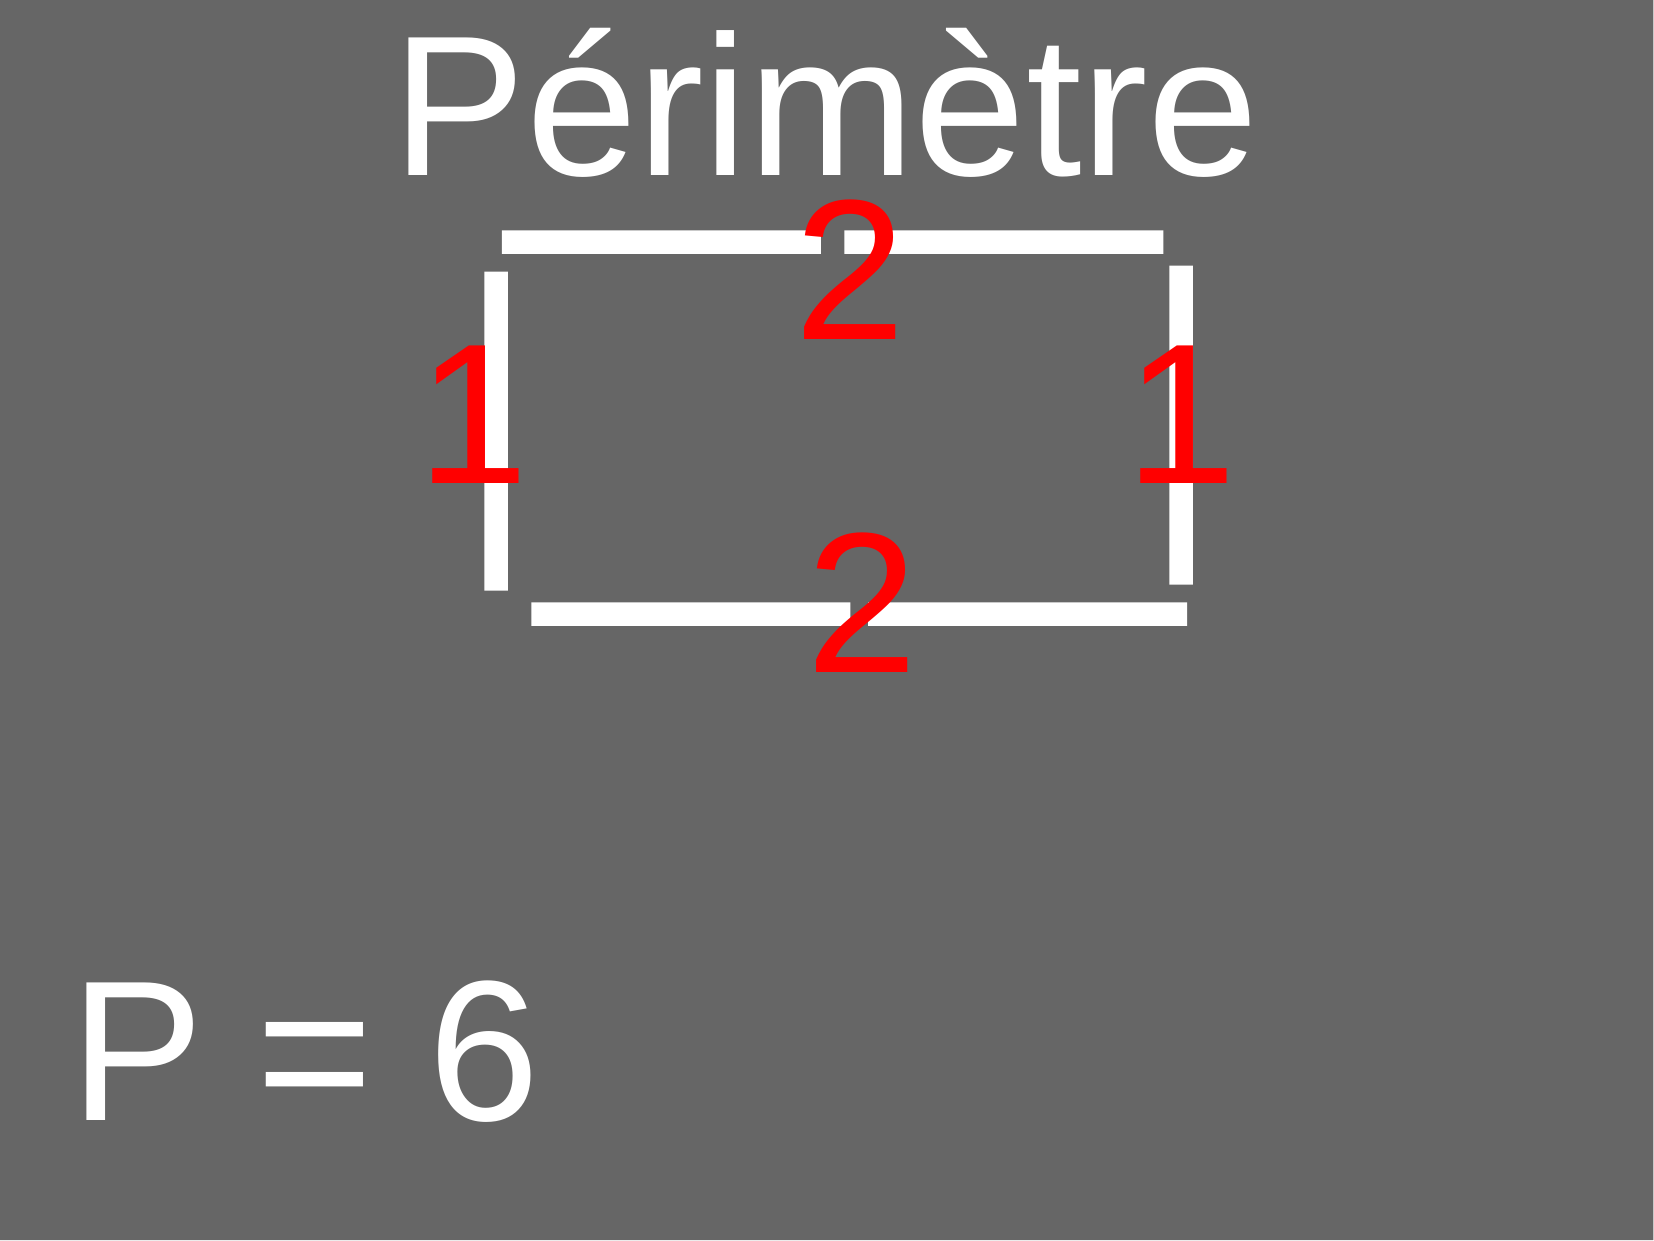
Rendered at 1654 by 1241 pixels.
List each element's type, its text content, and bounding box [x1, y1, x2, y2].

title Périmètre [353, 0, 1300, 237]
text_box 2 [779, 151, 921, 390]
text_box [0, 0, 1654, 1241]
title P = 6 [70, 921, 1017, 1182]
text_box 1 [1110, 295, 1252, 534]
text_box 1 [402, 295, 544, 534]
text_box 2 [792, 484, 934, 723]
